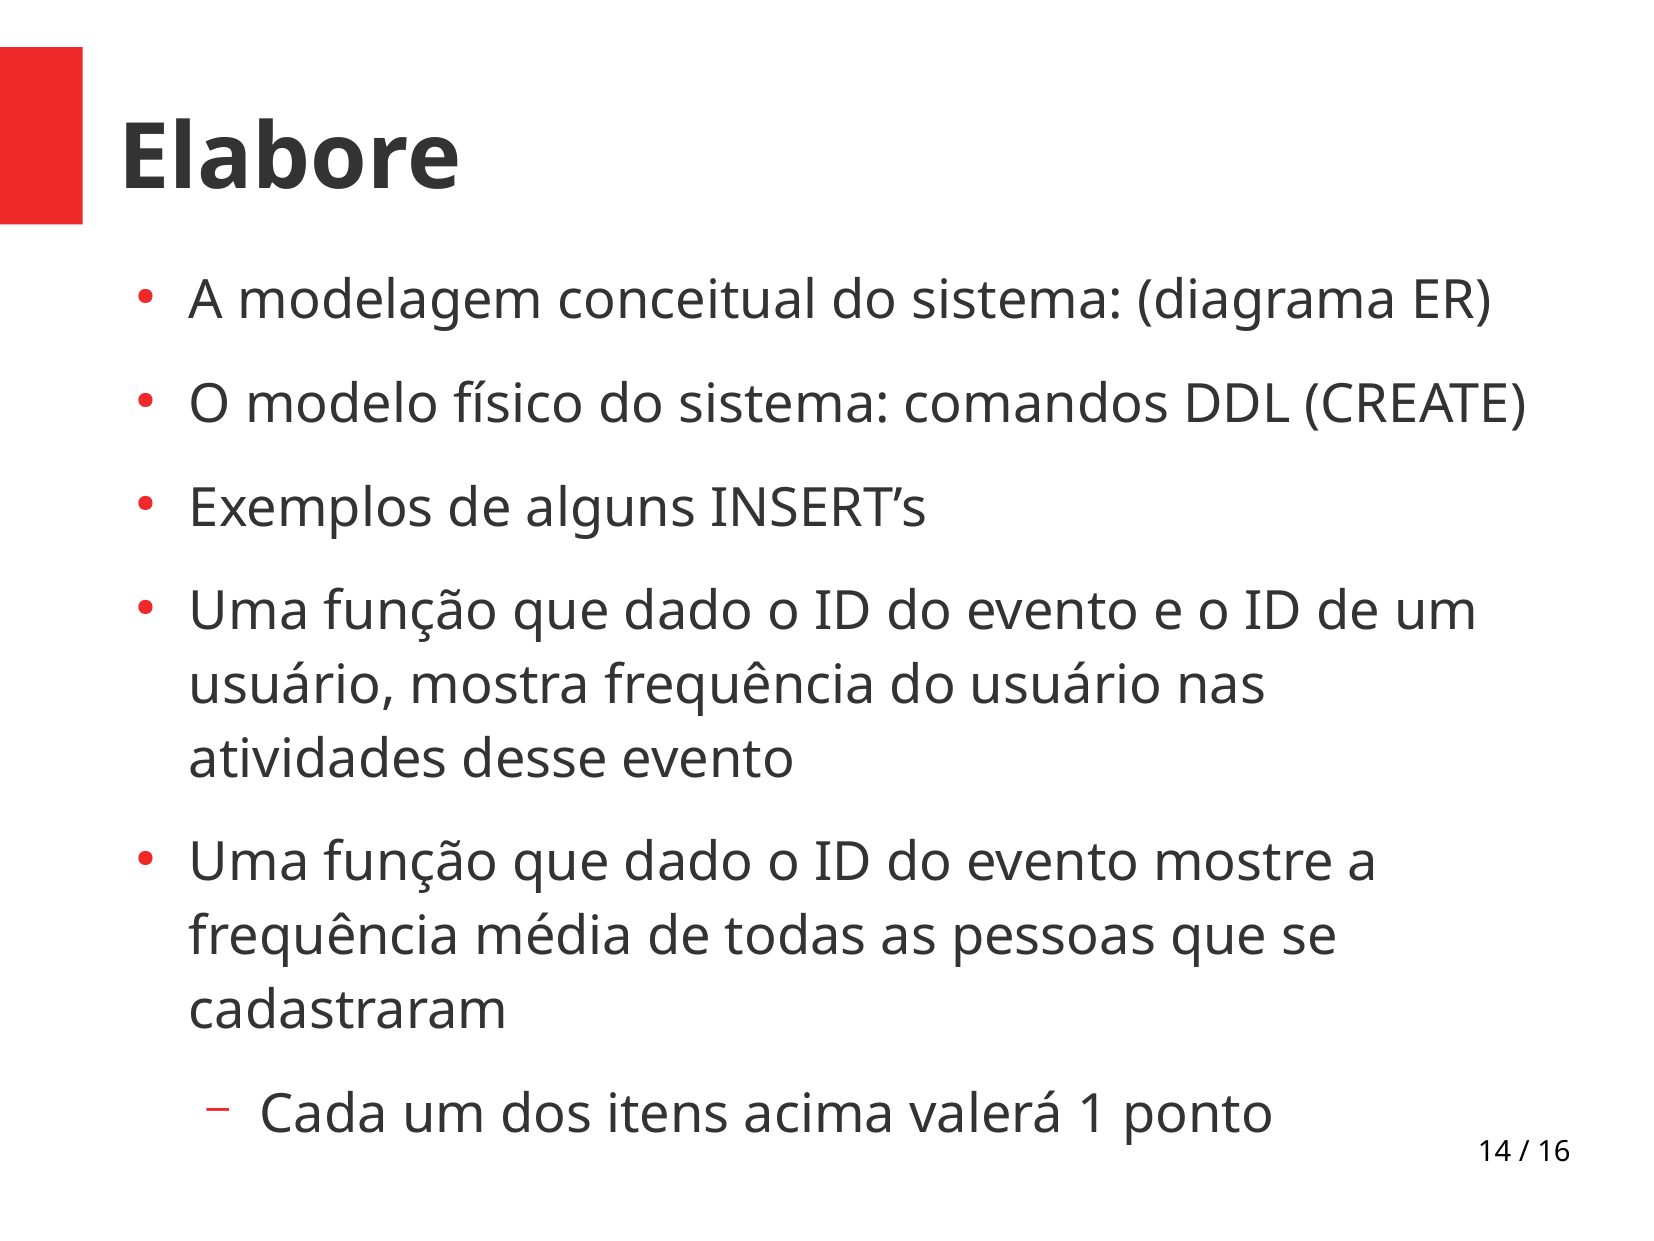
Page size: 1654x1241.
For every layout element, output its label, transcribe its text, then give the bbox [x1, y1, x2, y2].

title Elabore [118, 49, 1571, 257]
list A modelagem conceitual do sistema: (diagrama ER) O modelo físico do sistema: comandos DDL (CREATE) Exemplos de alguns INSERT’s Uma função que dado o ID do evento e o ID de um usuário, mostra frequência do usuário nas atividades desse evento Uma função que dado o ID do evento mostre a frequência média de todas as pessoas que se cadastraram Cada um dos itens acima valerá 1 ponto [118, 261, 1536, 981]
